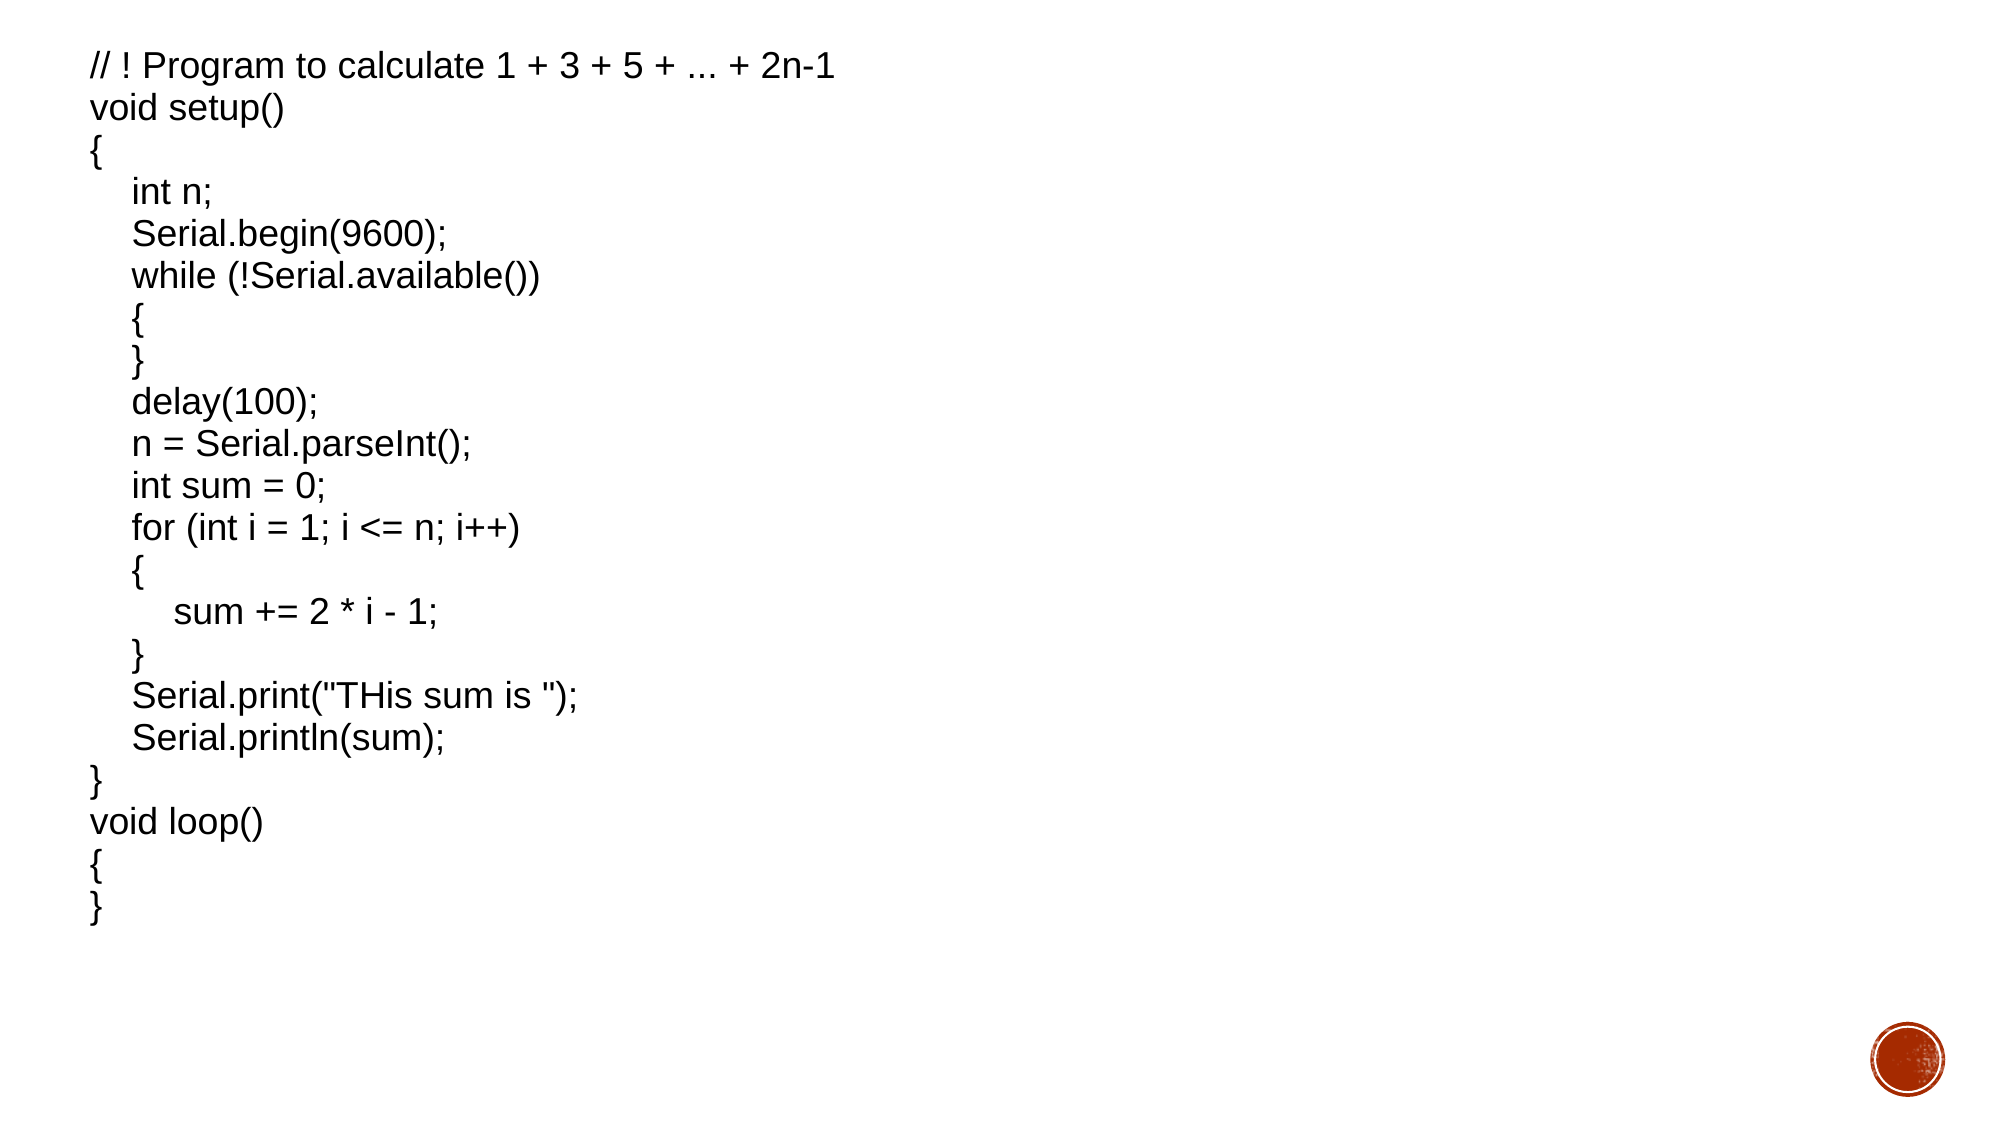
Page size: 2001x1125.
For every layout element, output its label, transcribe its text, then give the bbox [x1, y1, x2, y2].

picture [1883, 1088, 1932, 1097]
text_box // ! Program to calculate 1 + 3 + 5 + ... + 2n-1 void setup() { int n; Serial.begin(9600); while (!Serial.available()) { } delay(100); n = Serial.parseInt(); int sum = 0; for (int i = 1; i <= n; i++) { sum += 2 * i - 1; } Serial.print("THis sum is "); Serial.println(sum); } void loop() { } [75, 37, 1951, 1088]
